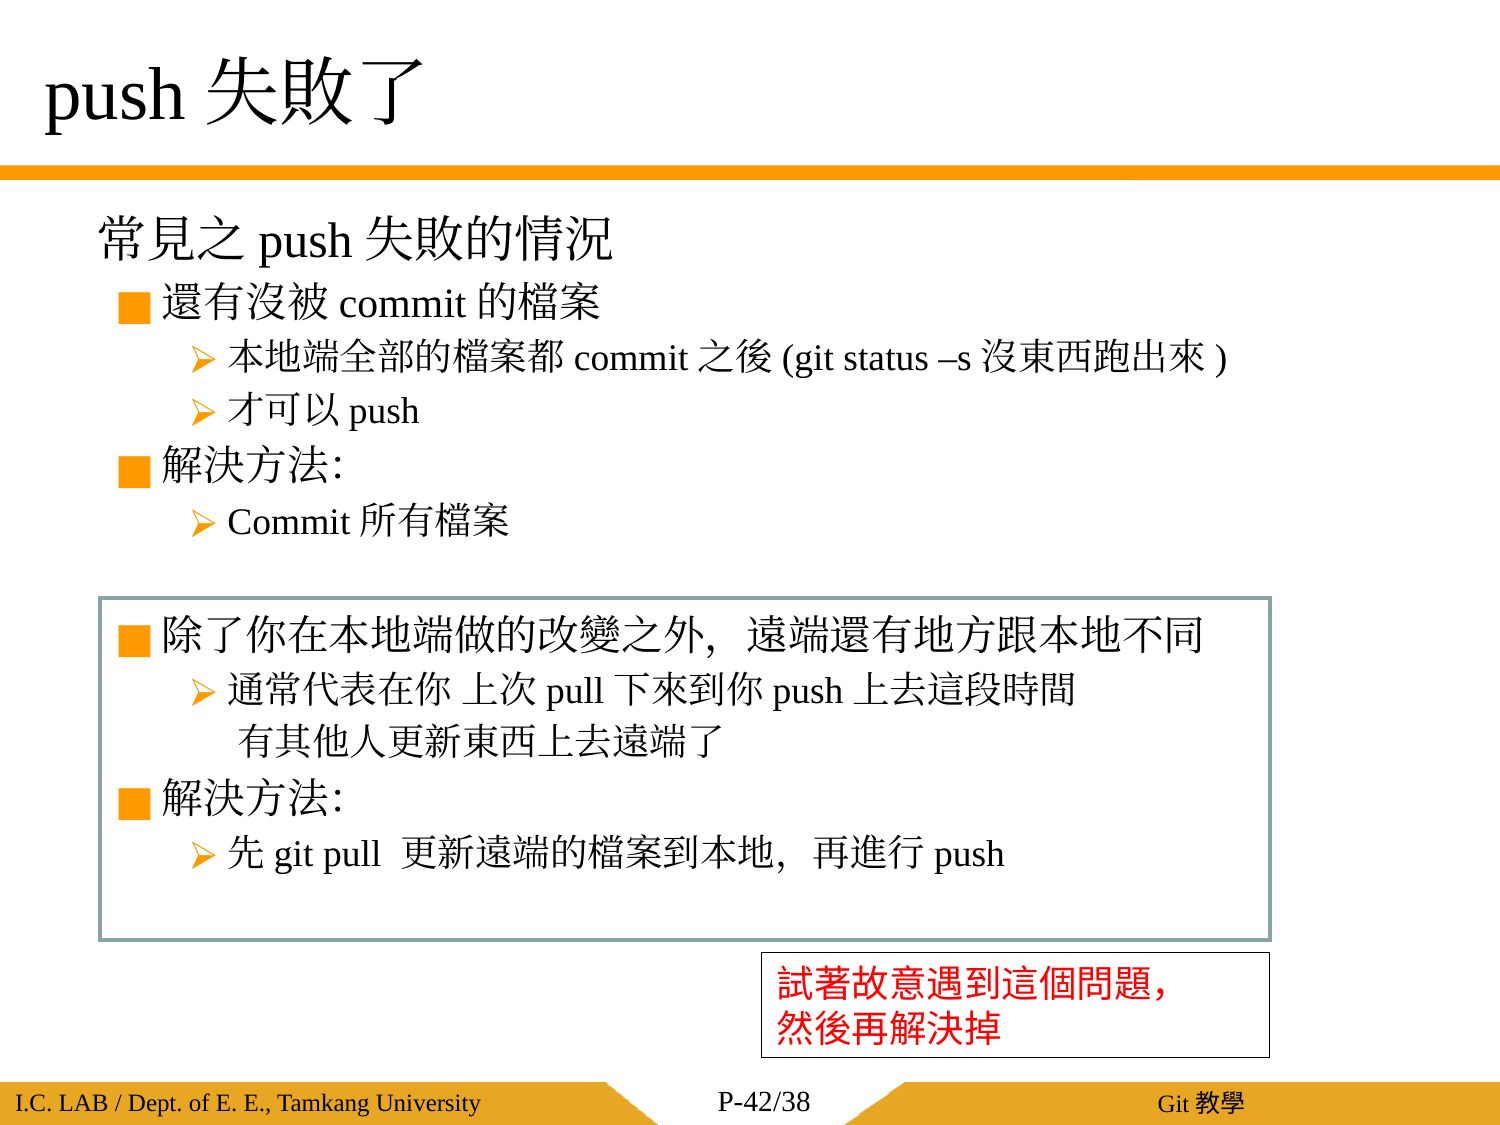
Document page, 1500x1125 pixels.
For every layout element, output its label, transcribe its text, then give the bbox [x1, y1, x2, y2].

title push失敗了 [29, 19, 1459, 161]
list 常見之push失敗的情況 還有沒被commit的檔案 本地端全部的檔案都commit之後(git status –s沒東西跑出來) 才可以push 解決方法： Commit所有檔案 除了你在本地端做的改變之外，遠端還有地方跟本地不同 通常代表在你 上次pull下來到你push上去這段時間 有其他人更新東西上去遠端了 解決方法： 先git pull 更新遠端的檔案到本地，再進行push [24, 200, 1463, 1074]
picture [0, 1082, 658, 1125]
picture [842, 1082, 1500, 1125]
text_box 試著故意遇到這個問題， 然後再解決掉 [761, 952, 1270, 1058]
